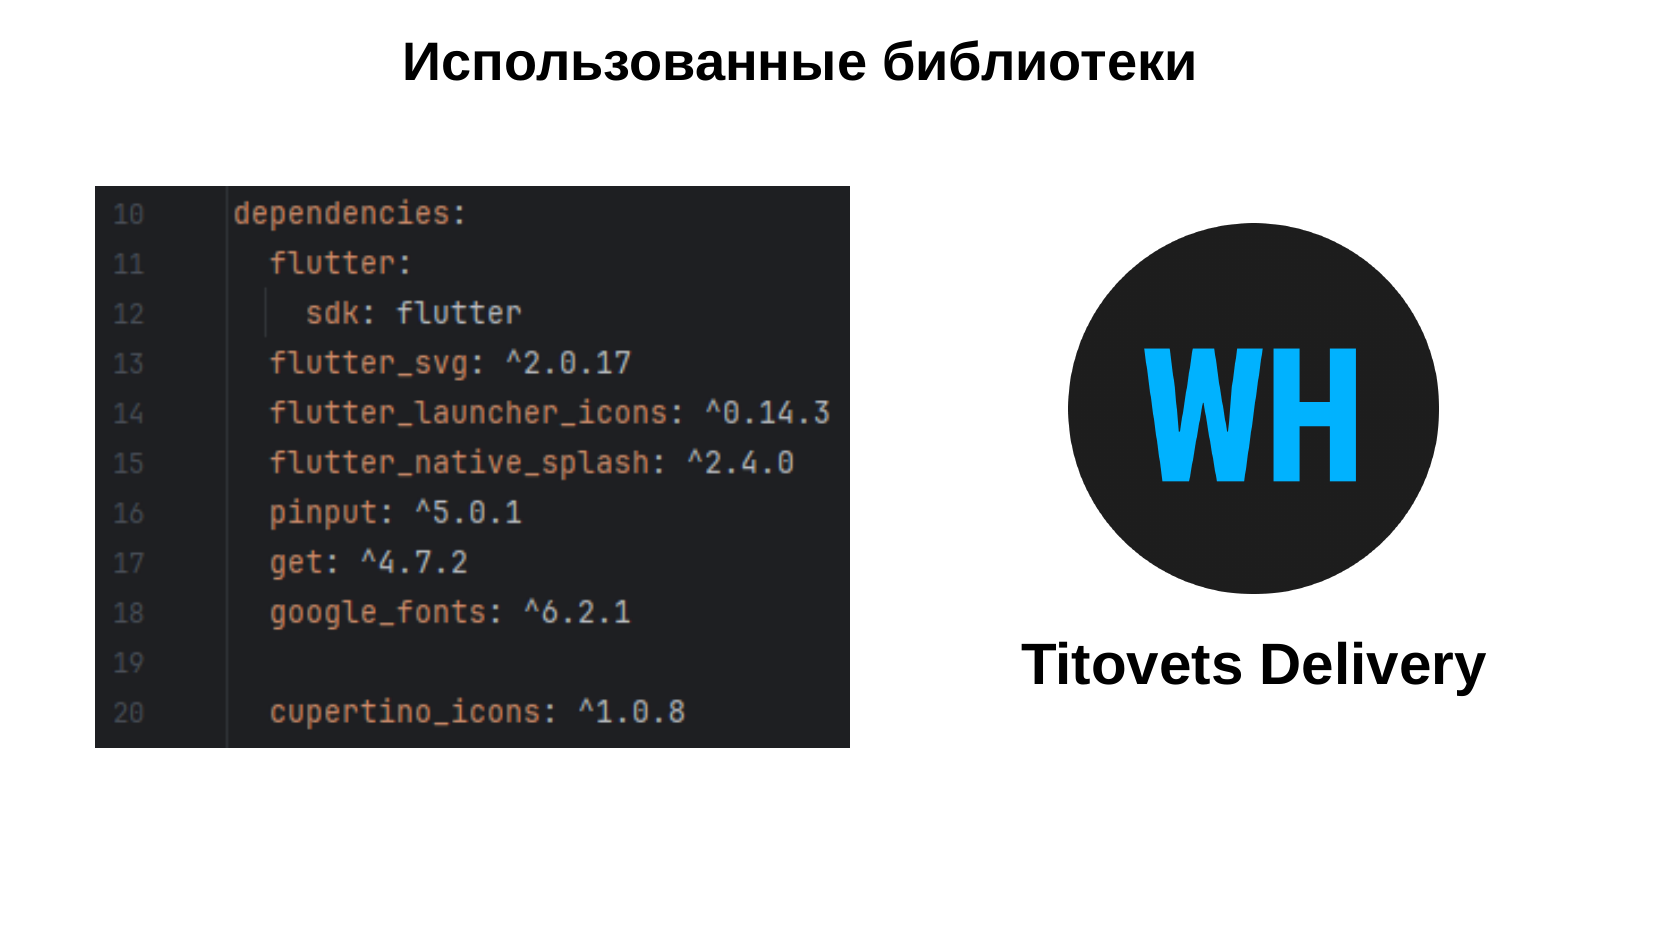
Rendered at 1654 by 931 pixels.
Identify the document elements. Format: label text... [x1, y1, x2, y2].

text_box Использованные библиотеки [387, 23, 1214, 100]
picture [95, 186, 850, 748]
text_box Titovets Delivery [510, 304, 1654, 931]
picture [1068, 223, 1439, 594]
